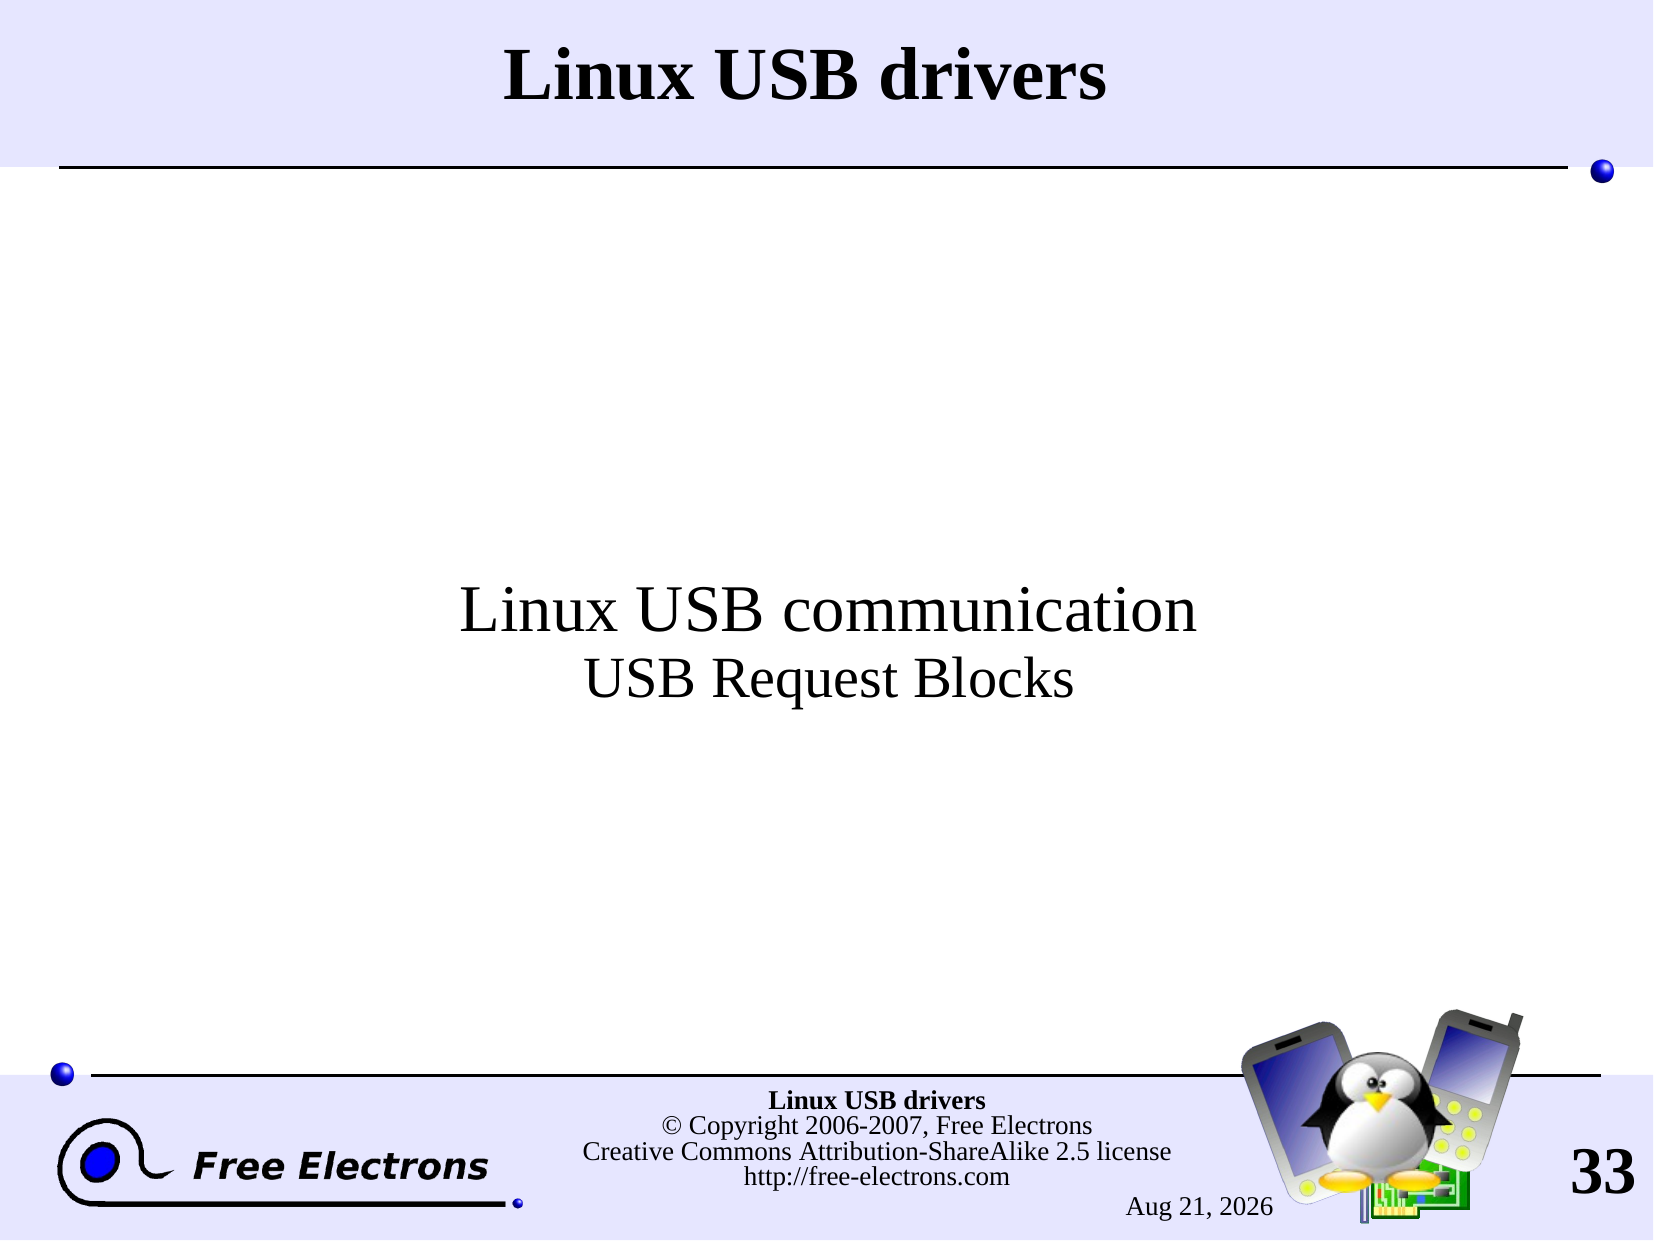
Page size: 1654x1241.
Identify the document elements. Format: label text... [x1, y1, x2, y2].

subtitle Linux USB communication USB Request Blocks [105, 216, 1518, 1066]
picture [50, 1107, 527, 1216]
picture [1231, 1007, 1538, 1241]
title Linux USB drivers [60, 25, 1551, 124]
